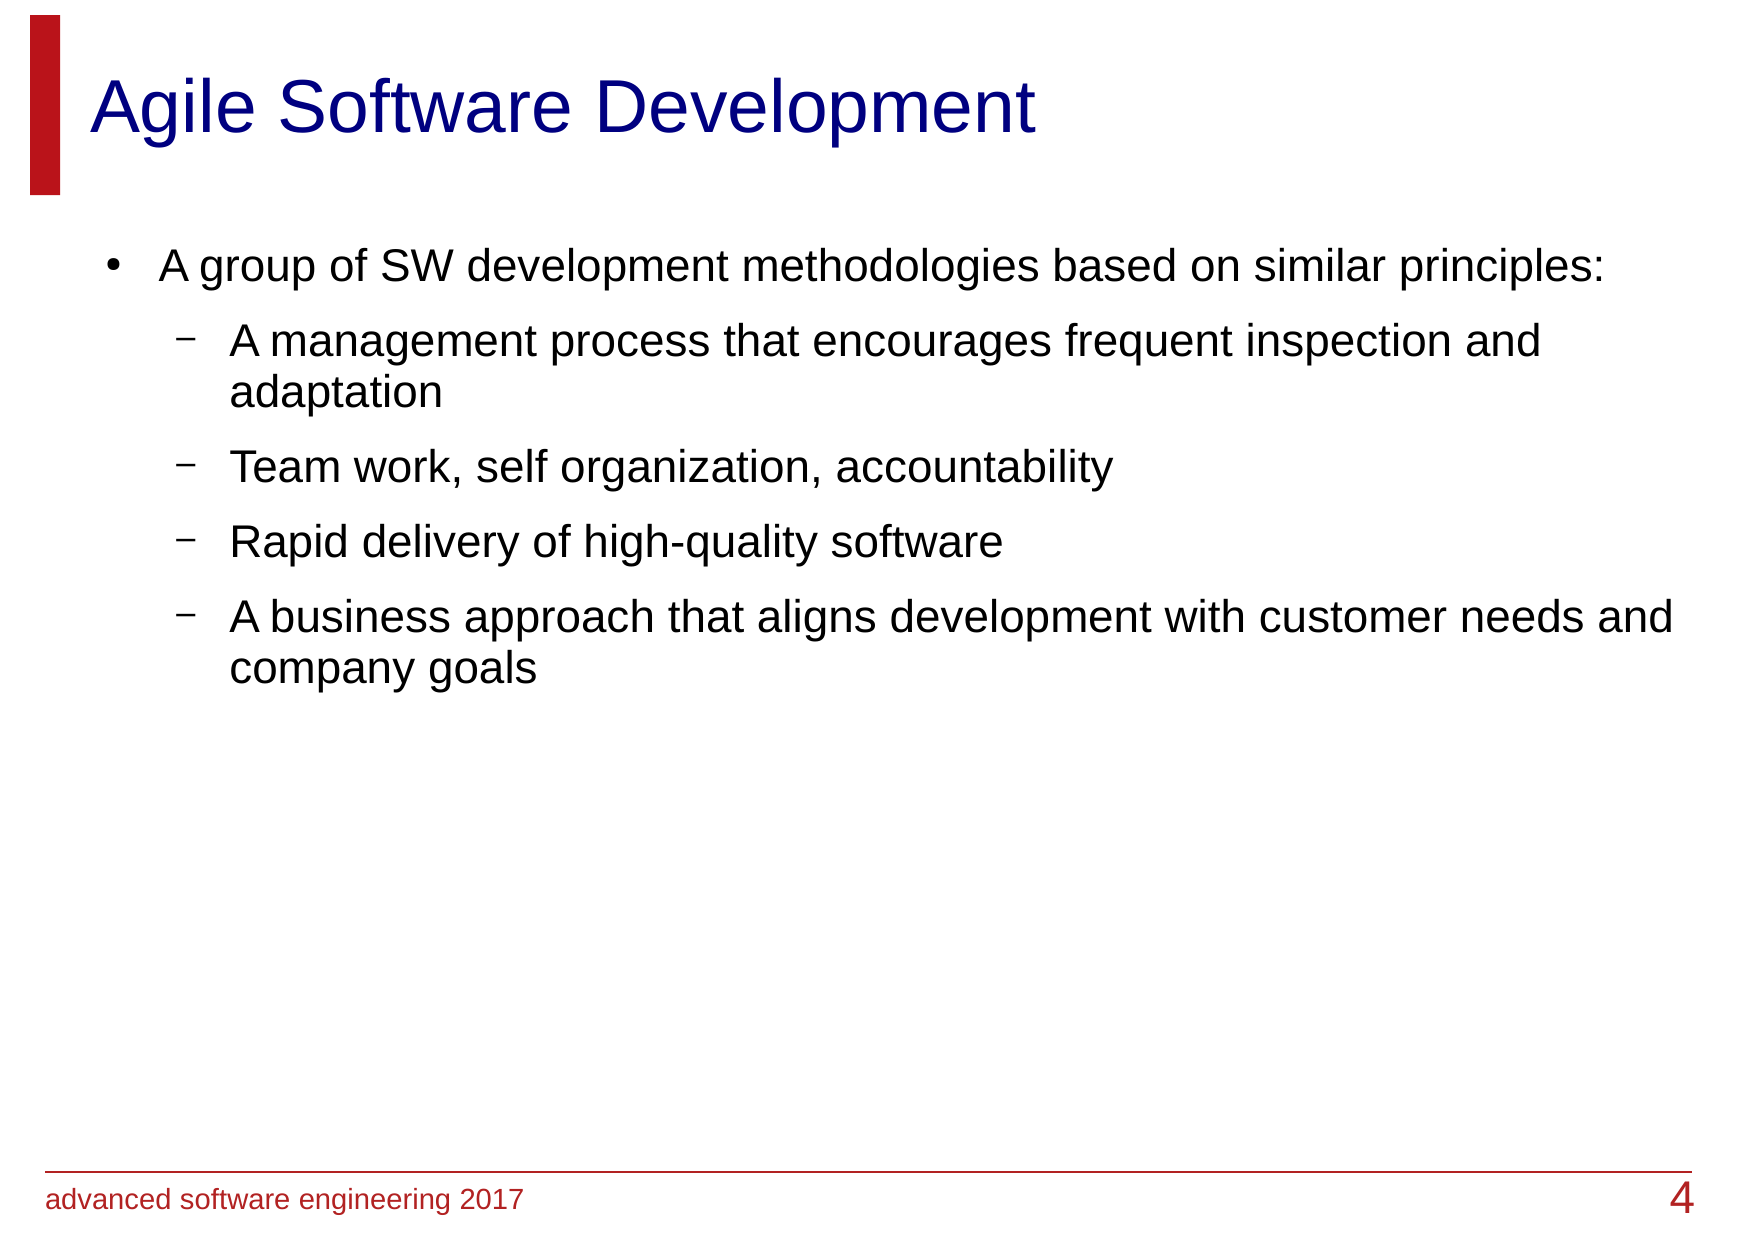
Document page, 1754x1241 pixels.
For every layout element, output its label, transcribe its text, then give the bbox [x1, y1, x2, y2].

title Agile Software Development [90, 17, 1696, 196]
list A group of SW development methodologies based on similar principles: A management process that encourages frequent inspection and adaptation Team work, self organization, accountability Rapid delivery of high-quality software A business approach that aligns development with customer needs and company goals [87, 240, 1696, 1130]
